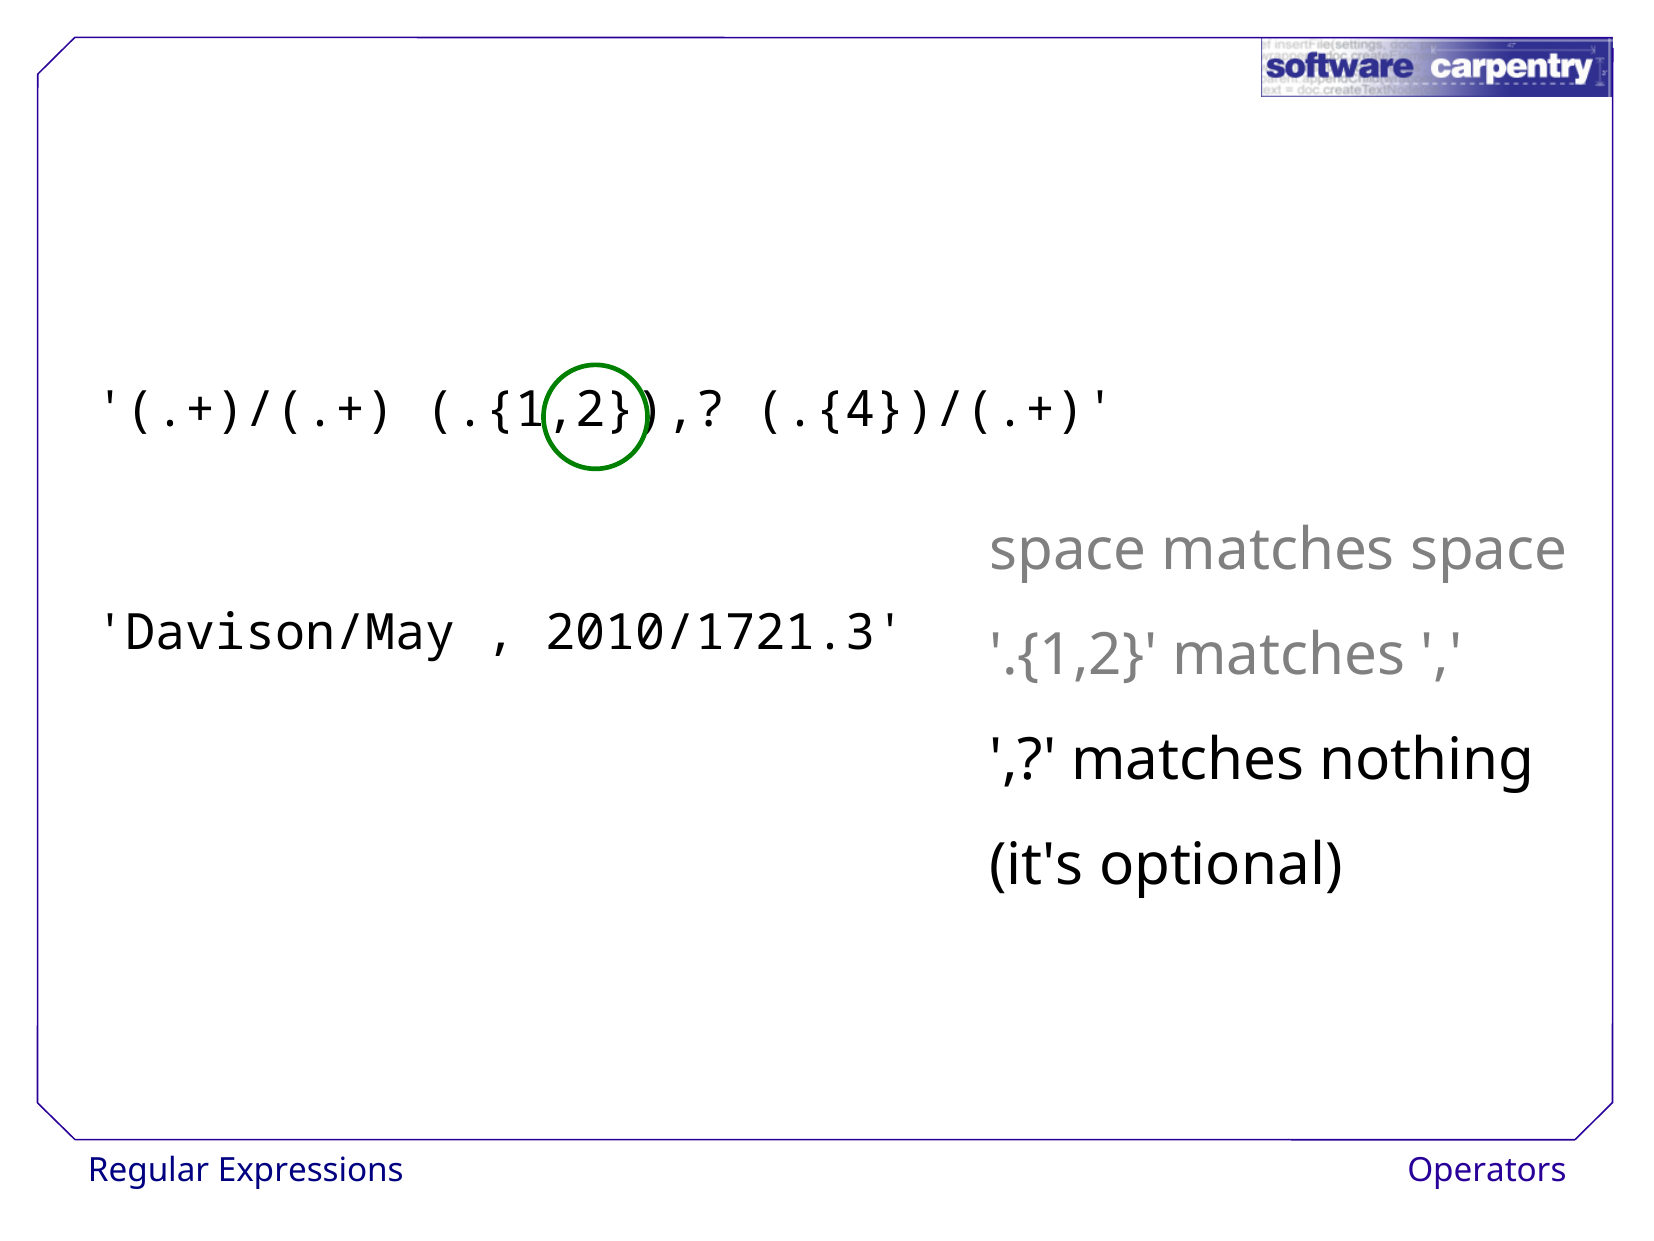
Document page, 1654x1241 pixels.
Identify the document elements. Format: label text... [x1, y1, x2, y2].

text_box '(.+)/(.+) (.{1,2}),? (.{4})/(.+)' 'Davison/May , 2010/1721.3' [80, 374, 969, 684]
picture [1261, 39, 1613, 97]
text_box '(.+)/(.+) (.{1,2}),? (.{4})/(.+)' 'Davison/May , 2010/1721.3' [546, 374, 645, 466]
text_box space matches space '.{1,2}' matches ',' ',?' matches nothing (it's optional) [974, 468, 1583, 904]
